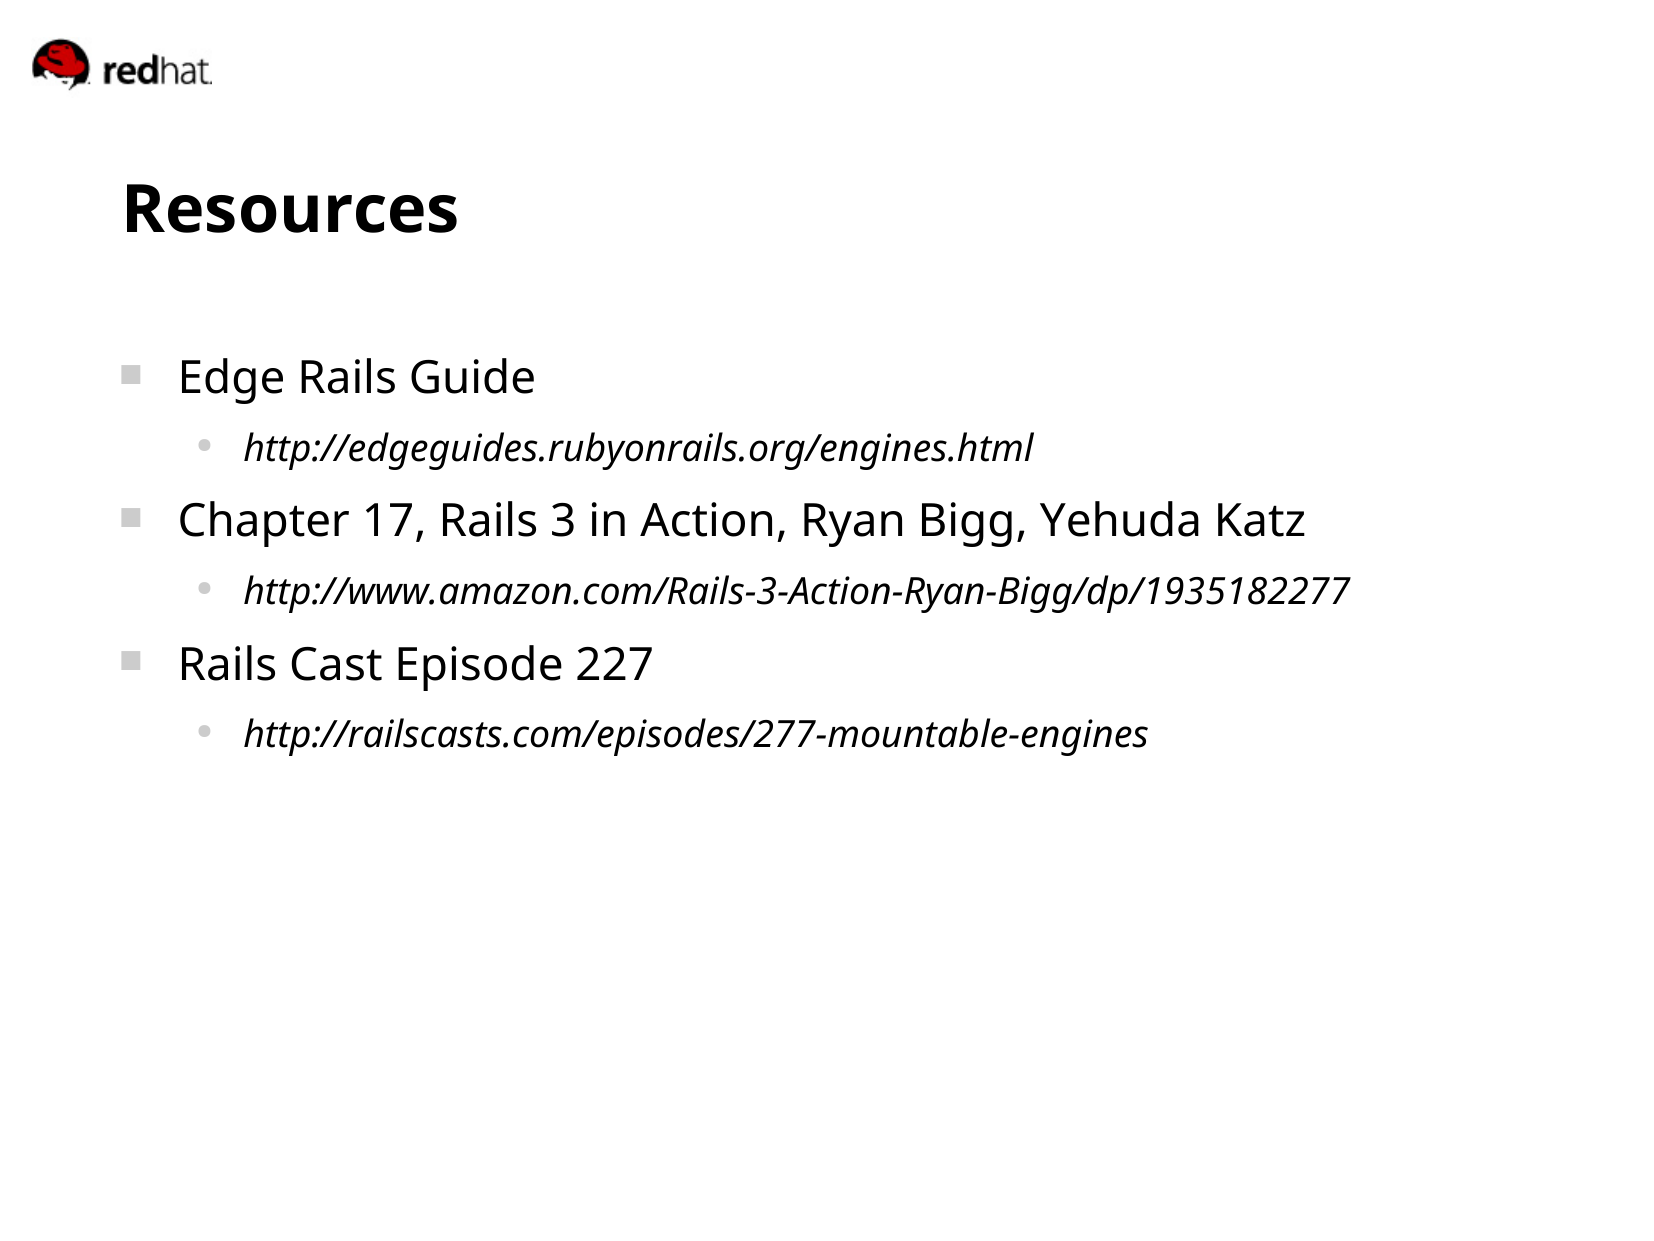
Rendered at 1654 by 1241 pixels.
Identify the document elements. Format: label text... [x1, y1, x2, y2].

picture [31, 37, 212, 98]
list Edge Rails Guide http://edgeguides.rubyonrails.org/engines.html Chapter 17, Rails 3 in Action, Ryan Bigg, Yehuda Katz http://www.amazon.com/Rails-3-Action-Ryan-Bigg/dp/1935182277 Rails Cast Episode 227 http://railscasts.com/episodes/277-mountable-engines [121, 344, 1534, 1127]
title Resources [121, 102, 1534, 310]
